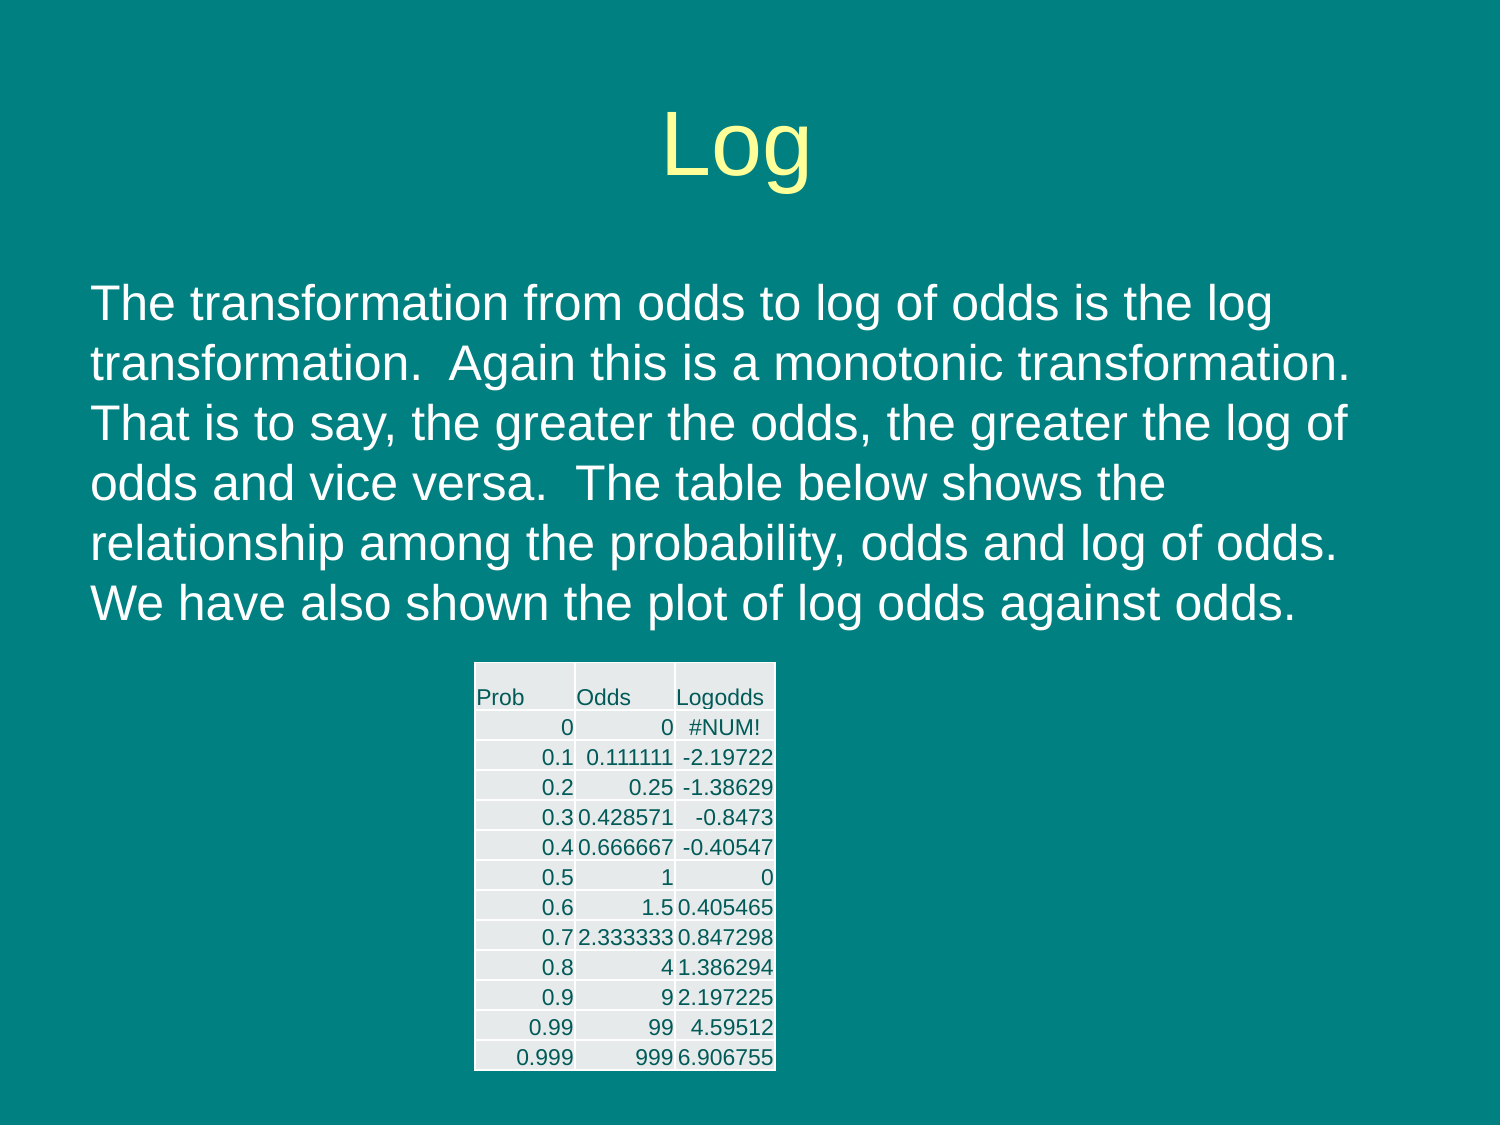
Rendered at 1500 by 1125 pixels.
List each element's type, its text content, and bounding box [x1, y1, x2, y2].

table_cell 0.4 [476, 831, 574, 859]
table_cell 1.5 [576, 891, 674, 919]
table_cell 0 [576, 711, 674, 739]
table_cell 0.7 [476, 921, 574, 949]
table_cell 0.99 [476, 1011, 574, 1039]
table_cell 0.847298 [676, 921, 774, 949]
table_cell 9 [576, 981, 674, 1009]
title Log [75, 45, 1425, 233]
table_cell -1.38629 [676, 771, 774, 799]
table_cell -0.8473 [676, 801, 774, 829]
table_cell 0.5 [476, 861, 574, 889]
table_cell 999 [576, 1041, 674, 1069]
table_cell 4 [576, 951, 674, 979]
table_cell 0.111111 [576, 741, 674, 769]
table_cell 0.428571 [576, 801, 674, 829]
table_cell 99 [576, 1011, 674, 1039]
table_cell 0.3 [476, 801, 574, 829]
table_header Odds [576, 663, 674, 709]
table_cell 0.999 [476, 1041, 574, 1069]
table_cell #NUM! [676, 711, 774, 739]
list The transformation from odds to log of odds is the log transformation. Again this is a monotonic transformation. That is to say, the greater the odds, the greater the log of odds and vice versa. The table below shows the relationship among the probability, odds and log of odds. We have also shown the plot of log odds against odds. [75, 262, 1425, 1005]
table_cell 0.666667 [576, 831, 674, 859]
table_cell 0.1 [476, 741, 574, 769]
table_cell 0.405465 [676, 891, 774, 919]
table_cell 0.25 [576, 771, 674, 799]
table_cell 2.197225 [676, 981, 774, 1009]
table_cell 1.386294 [676, 951, 774, 979]
table_cell 0 [476, 711, 574, 739]
table_cell 6.906755 [676, 1041, 774, 1069]
table_cell 0.9 [476, 981, 574, 1009]
table_cell 0 [676, 861, 774, 889]
table_cell 0.2 [476, 771, 574, 799]
table_cell -0.40547 [676, 831, 774, 859]
table_cell -2.19722 [676, 741, 774, 769]
table_cell 0.8 [476, 951, 574, 979]
table_cell 2.333333 [576, 921, 674, 949]
table_cell 4.59512 [676, 1011, 774, 1039]
table_header Logodds [676, 663, 774, 709]
table_cell 0.6 [476, 891, 574, 919]
table_cell 1 [576, 861, 674, 889]
table_header Prob [476, 663, 574, 709]
